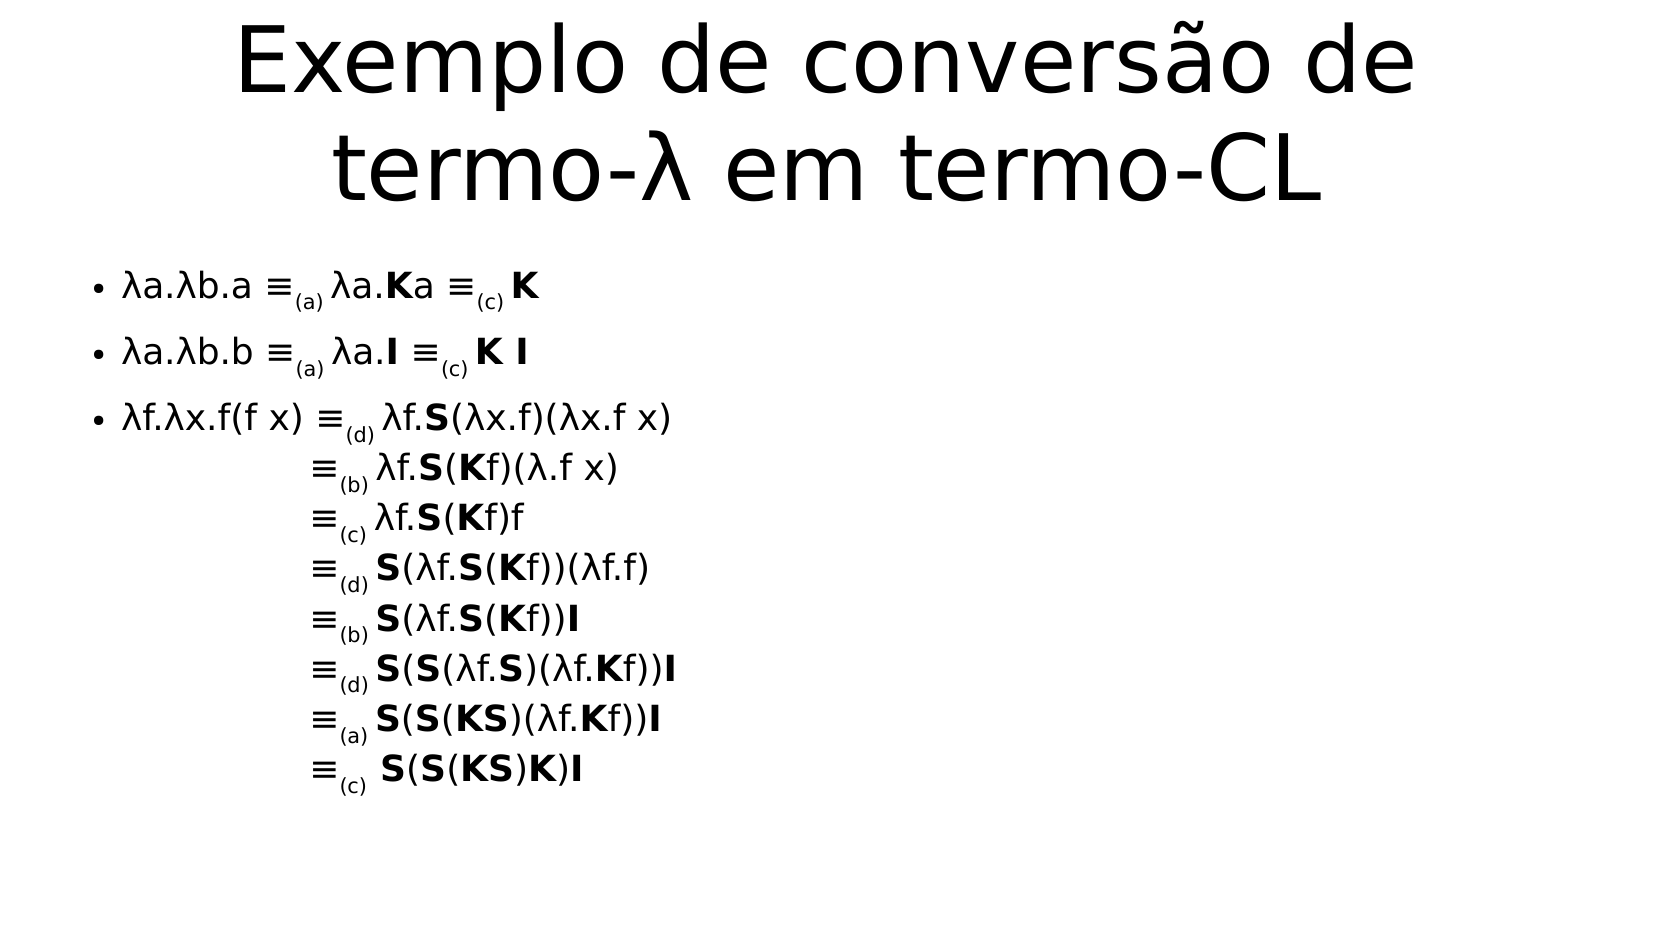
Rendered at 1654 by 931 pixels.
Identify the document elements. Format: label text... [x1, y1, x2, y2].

list λa.λb.a ≡(a) λa.Ka ≡(c) K λa.λb.b ≡(a) λa.I ≡(c) K I λf.λx.f(f x) ≡(d) λf.S(λx.f)(λx.f x) ≡(b) λf.S(Kf)(λ.f x) ≡(c) λf.S(Kf)f ≡(d) S(λf.S(Kf))(λf.f) ≡(b) S(λf.S(Kf))I ≡(d) S(S(λf.S)(λf.Kf))I ≡(a) S(S(KS)(λf.Kf))I ≡(c) S(S(KS)K)I [82, 264, 1571, 805]
title Exemplo de conversão de termo-λ em termo-CL [82, 7, 1571, 222]
